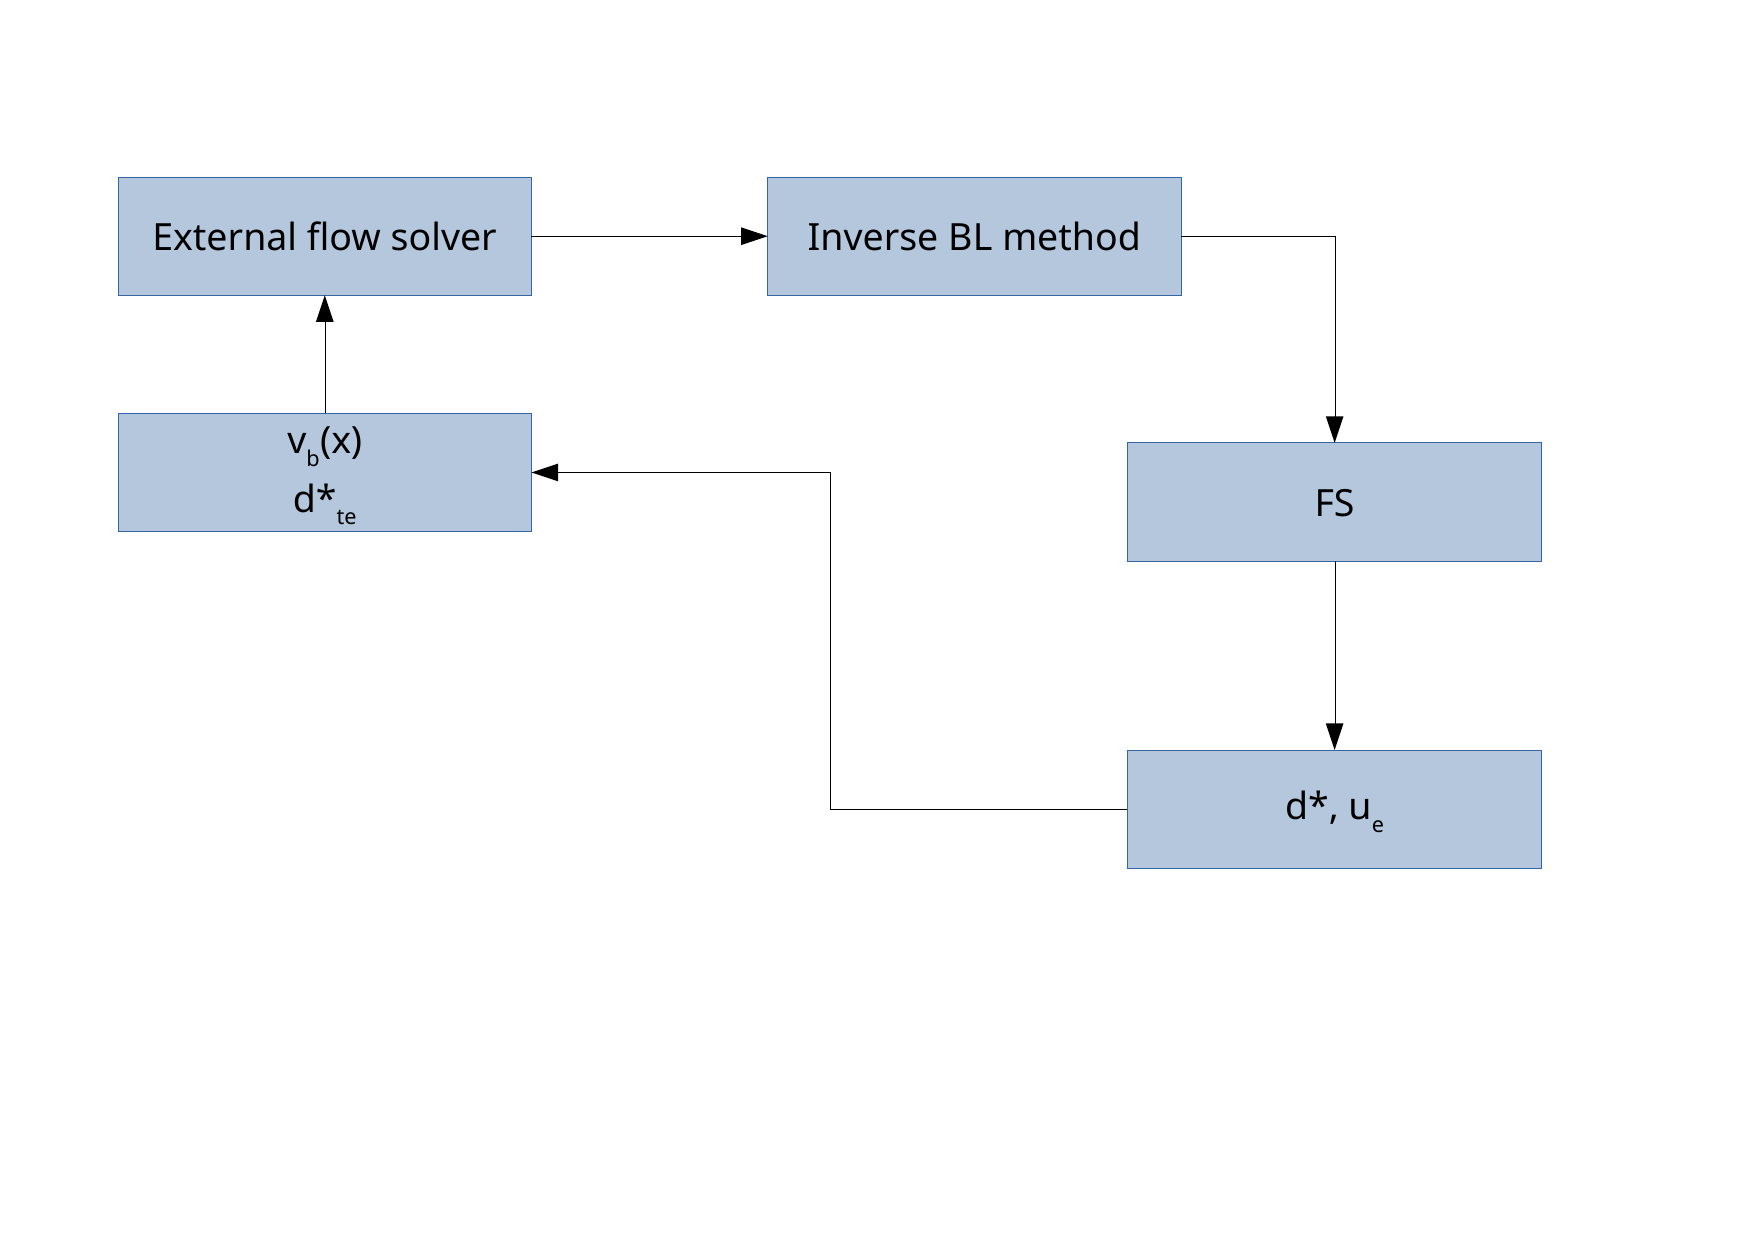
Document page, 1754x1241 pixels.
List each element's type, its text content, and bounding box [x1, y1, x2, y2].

text_box vb(x) d*te [118, 413, 532, 532]
text_box FS [1127, 442, 1542, 562]
text_box d*, ue [1127, 750, 1542, 869]
text_box External flow solver [118, 177, 532, 296]
text_box Inverse BL method [767, 177, 1182, 296]
